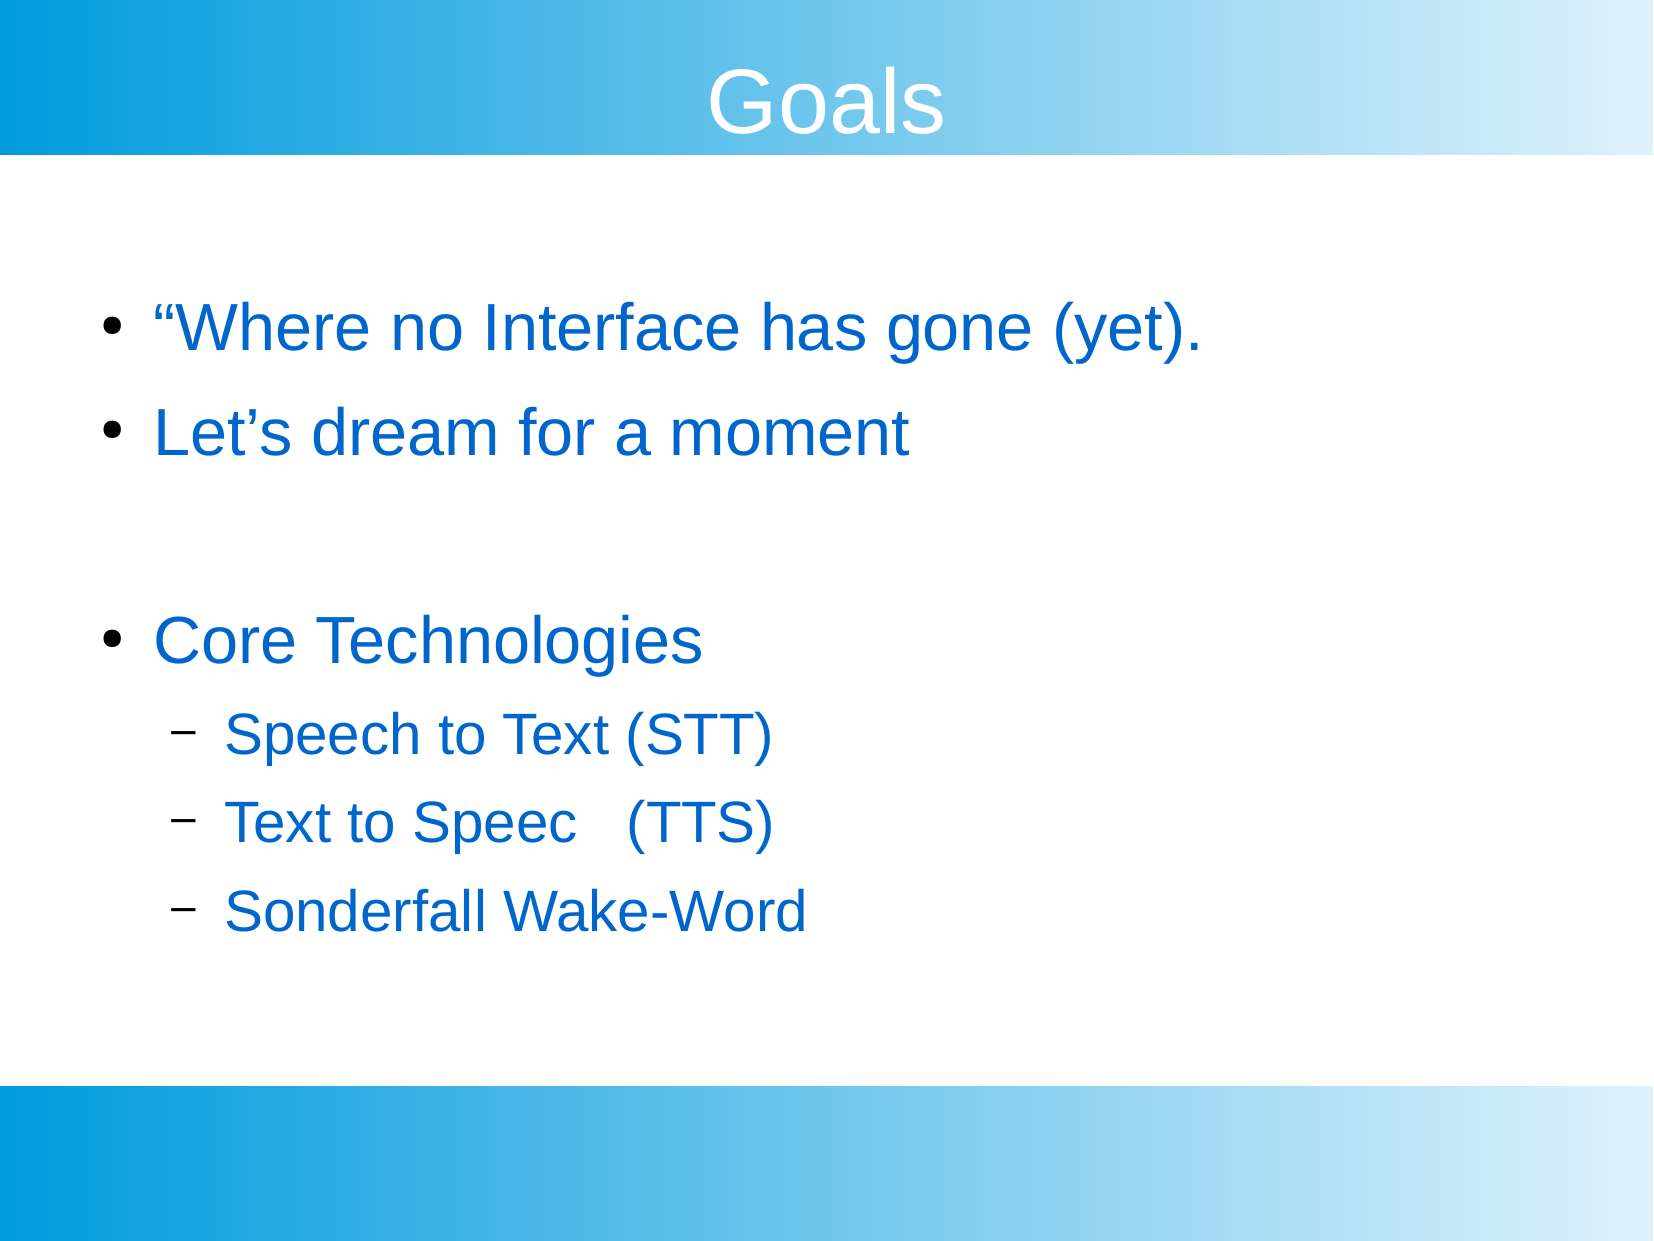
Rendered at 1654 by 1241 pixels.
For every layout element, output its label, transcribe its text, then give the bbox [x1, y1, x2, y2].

title Goals [82, 49, 1571, 155]
list “Where no Interface has gone (yet). Let’s dream for a moment Core Technologies Speech to Text (STT) Text to Speec (TTS) Sonderfall Wake-Word [82, 290, 1571, 1010]
